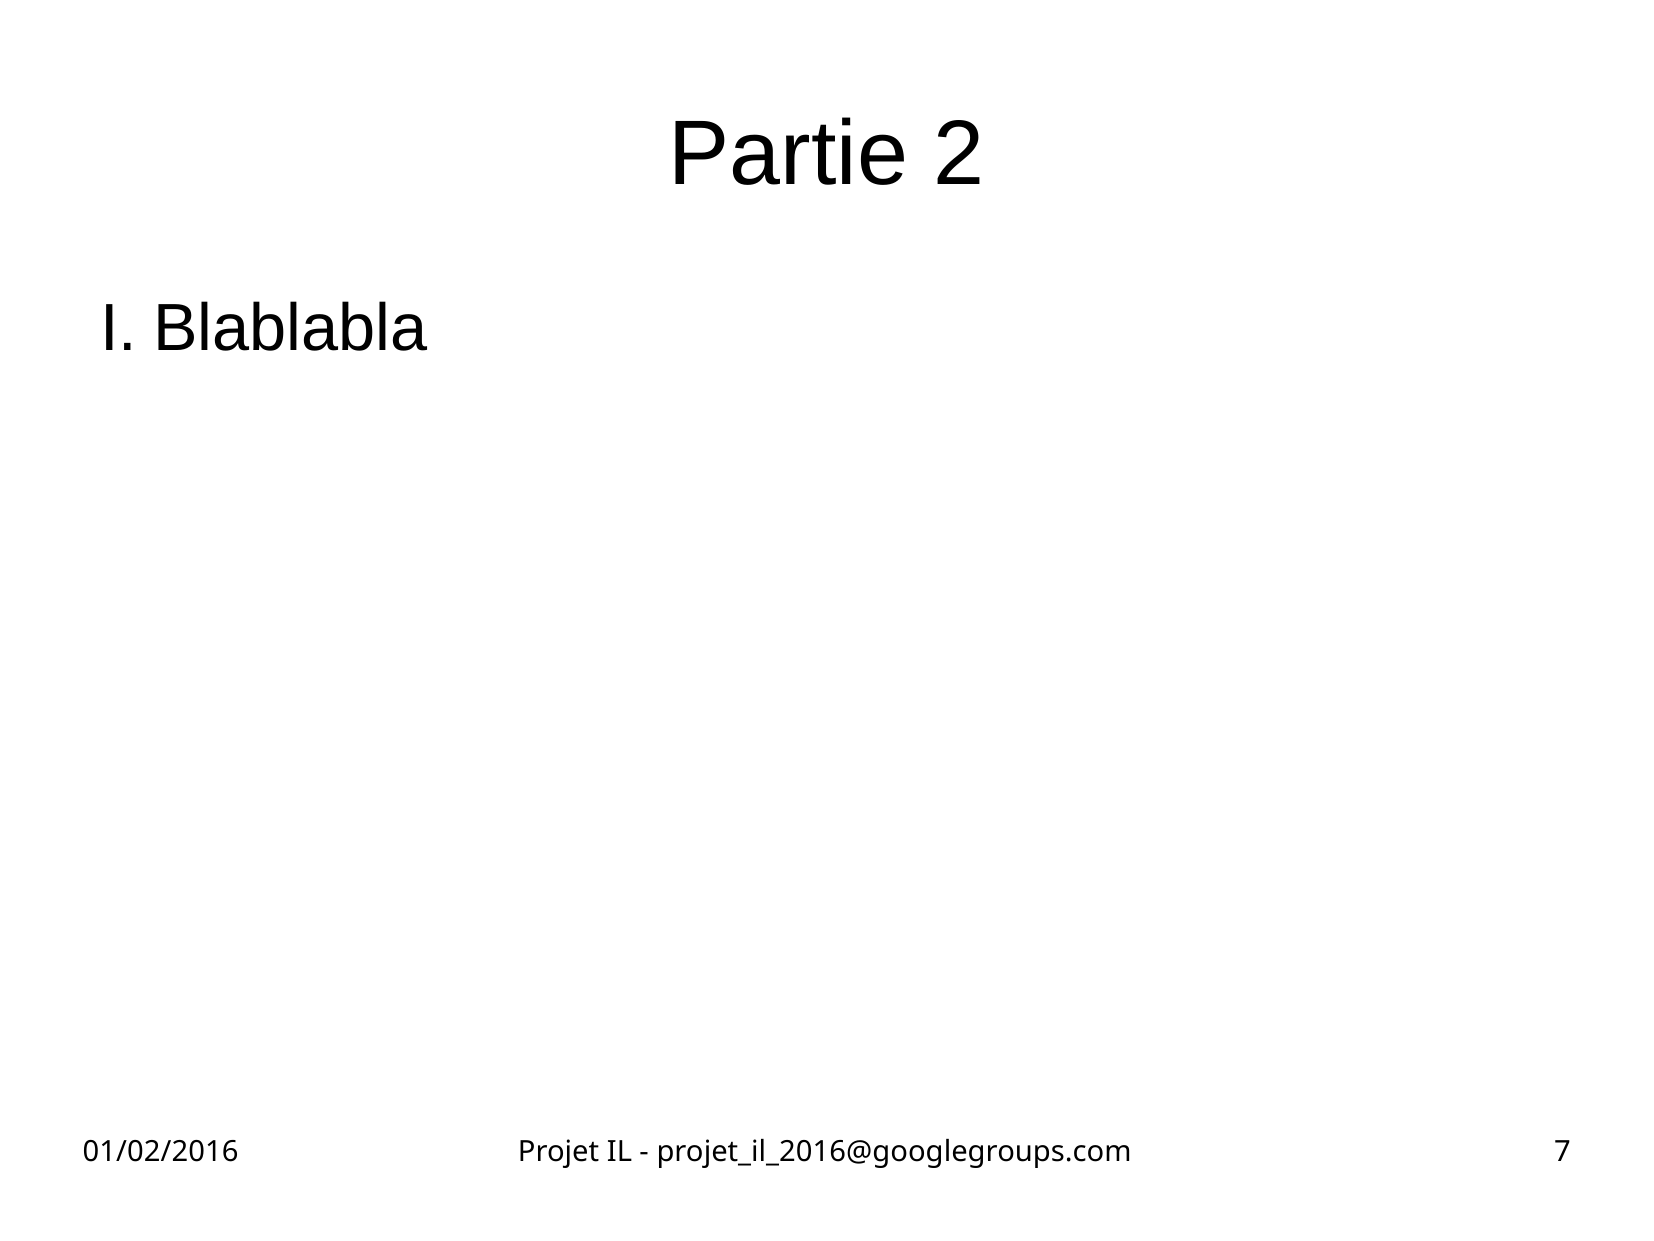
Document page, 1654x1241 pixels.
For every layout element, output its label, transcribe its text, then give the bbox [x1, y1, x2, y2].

title Partie 2 [82, 49, 1571, 257]
list Blablabla [82, 290, 1571, 1010]
